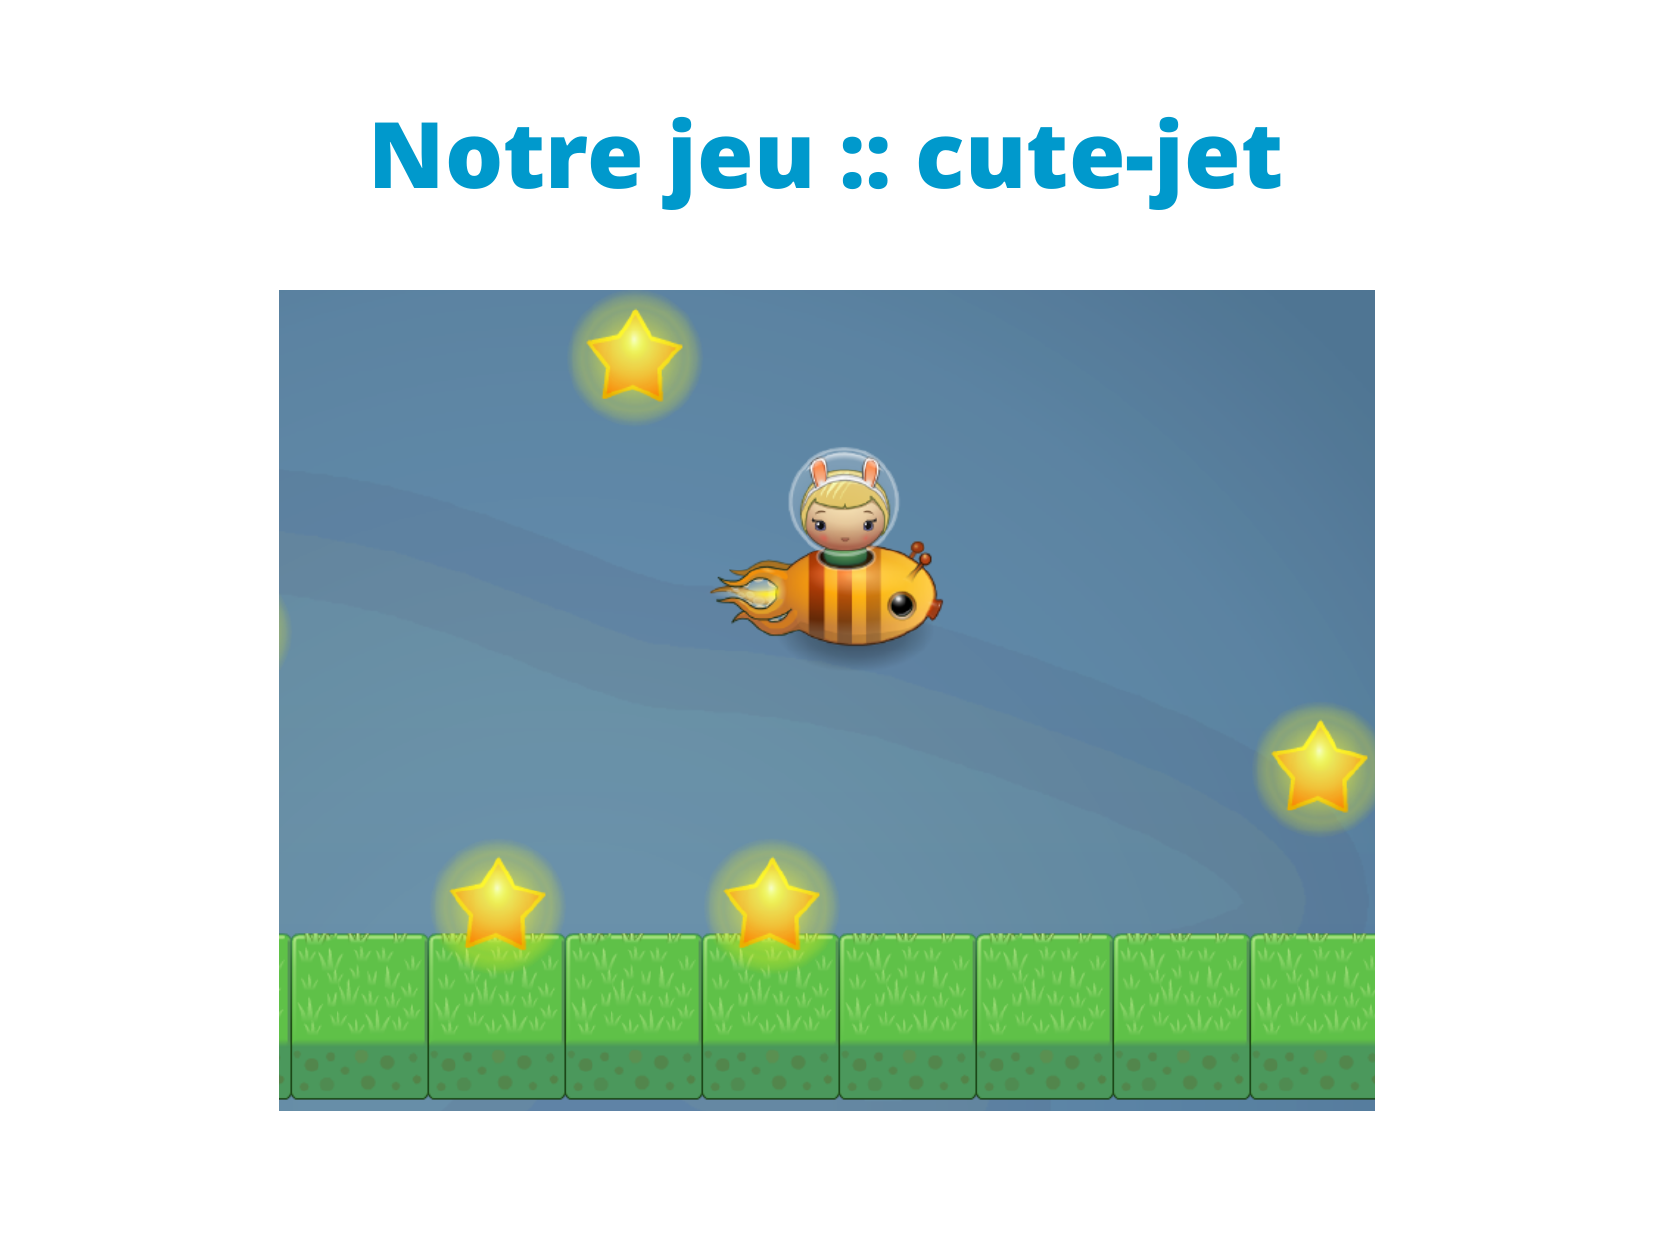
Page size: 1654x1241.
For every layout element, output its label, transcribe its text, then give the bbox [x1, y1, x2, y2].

title Notre jeu :: cute-jet [82, 49, 1571, 257]
picture [279, 290, 1375, 1111]
